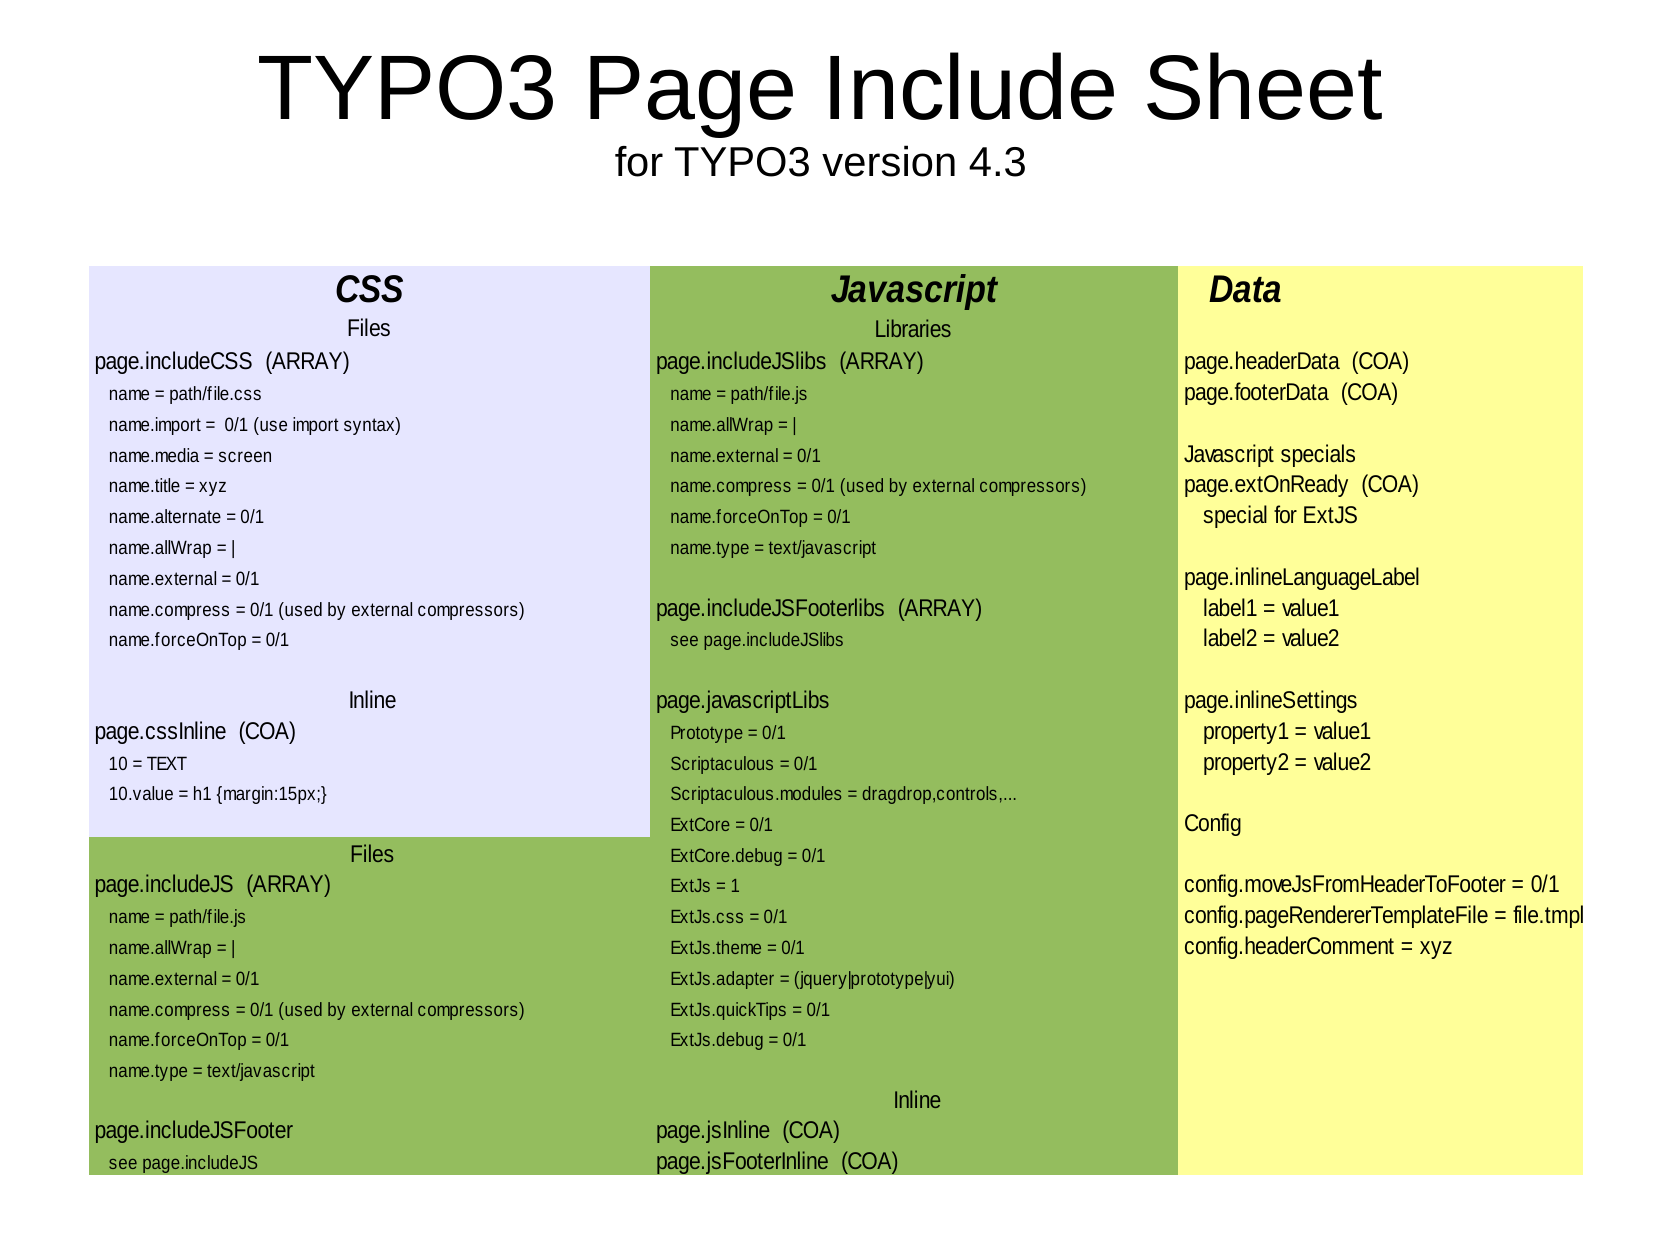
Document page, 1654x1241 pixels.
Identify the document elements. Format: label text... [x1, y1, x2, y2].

title TYPO3 Page Include Sheet for TYPO3 version 4.3 [76, 29, 1565, 193]
chart [88, 265, 1586, 1241]
